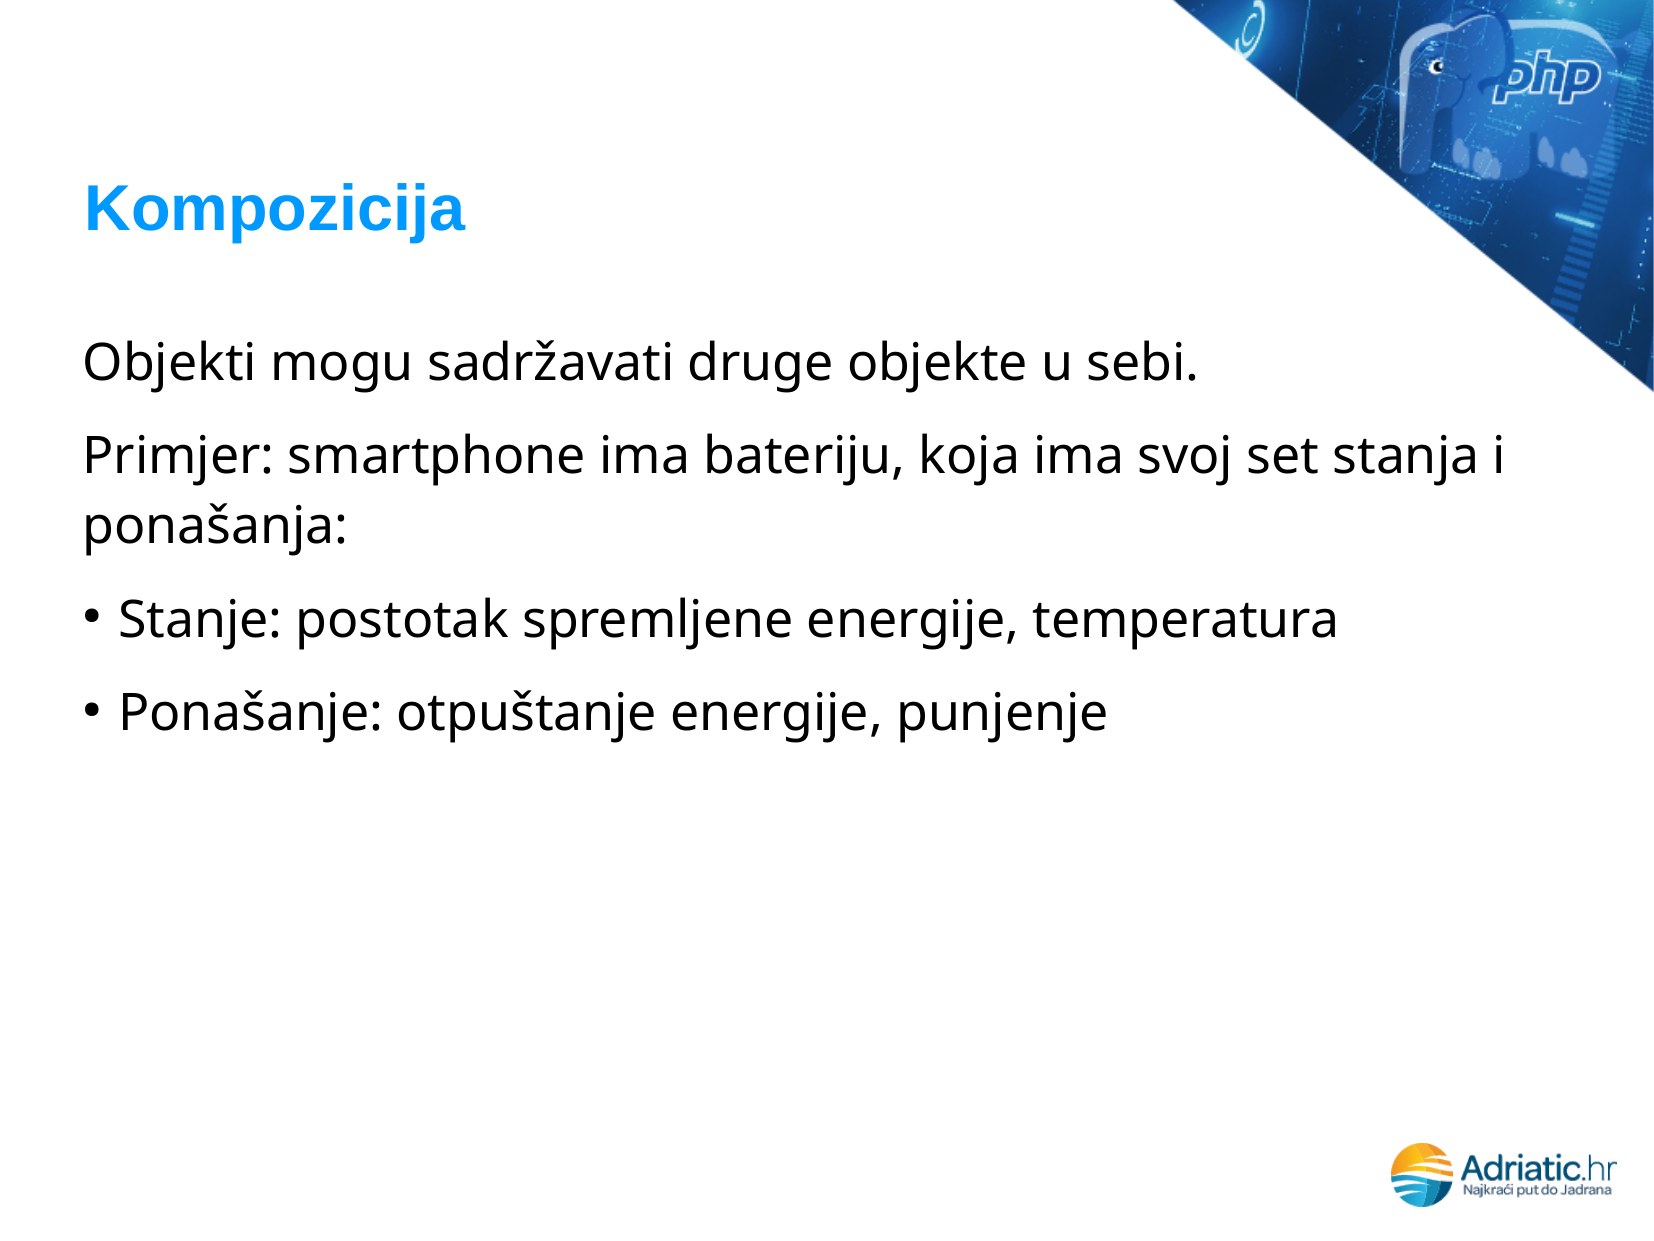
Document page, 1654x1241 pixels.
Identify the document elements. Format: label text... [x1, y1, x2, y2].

picture [1171, 0, 1654, 486]
picture [1391, 1143, 1617, 1207]
list Objekti mogu sadržavati druge objekte u sebi. Primjer: smartphone ima bateriju, koja ima svoj set stanja i ponašanja: Stanje: postotak spremljene energije, temperatura Ponašanje: otpuštanje energije, punjenje [82, 324, 1571, 1130]
title Kompozicija [84, 150, 1270, 266]
